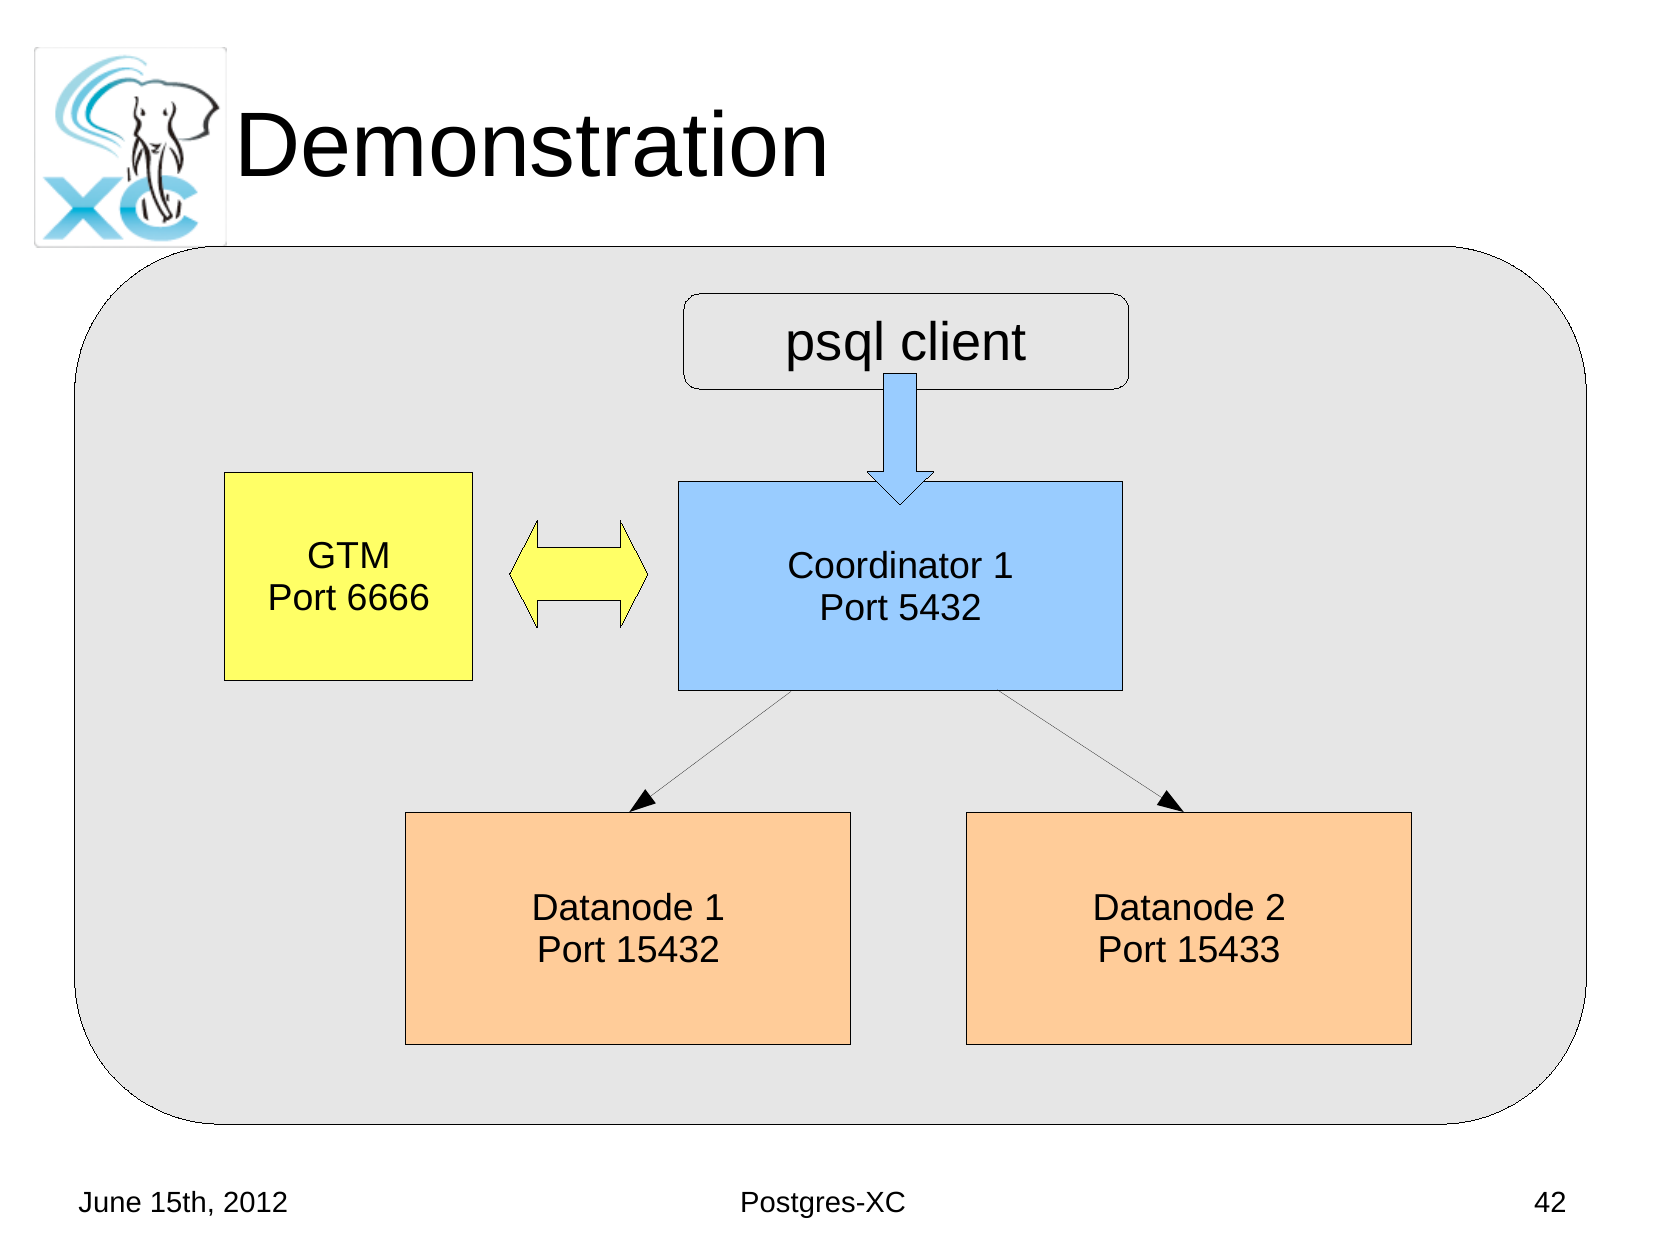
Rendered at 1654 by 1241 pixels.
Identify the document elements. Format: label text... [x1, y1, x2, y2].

title Demonstration [234, 40, 1599, 248]
text_box Datanode 2 Port 15433 [966, 812, 1412, 1045]
text_box Coordinator 1 Port 5432 [678, 481, 1123, 691]
text_box psql client [683, 293, 1129, 390]
text_box [74, 246, 1587, 1125]
text_box Datanode 1 Port 15432 [405, 812, 851, 1045]
text_box GTM Port 6666 [224, 472, 473, 681]
picture [34, 47, 227, 248]
